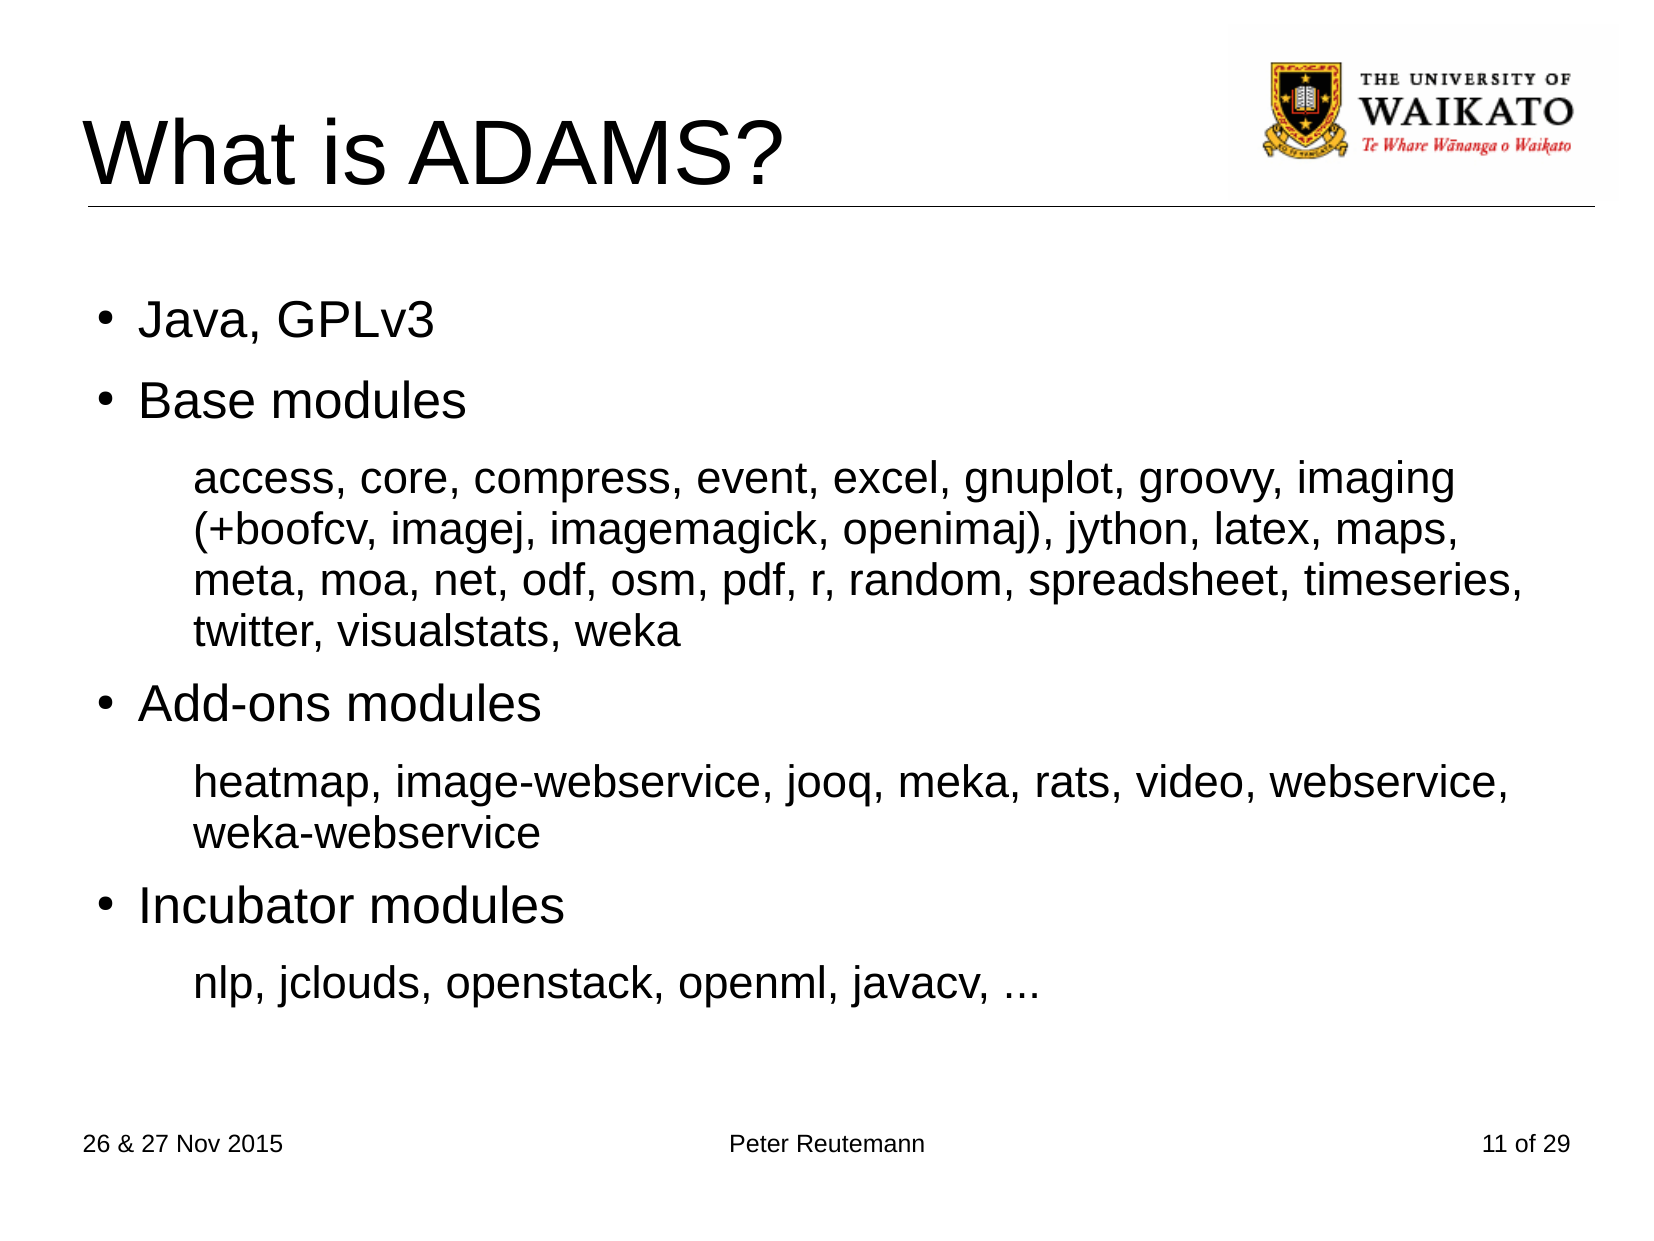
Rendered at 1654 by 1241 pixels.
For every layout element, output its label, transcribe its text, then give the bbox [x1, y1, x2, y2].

picture [1228, 24, 1619, 201]
list Java, GPLv3 Base modules access, core, compress, event, excel, gnuplot, groovy, imaging (+boofcv, imagej, imagemagick, openimaj), jython, latex, maps, meta, moa, net, odf, osm, pdf, r, random, spreadsheet, timeseries, twitter, visualstats, weka Add-ons modules heatmap, image-webservice, jooq, meka, rats, video, webservice, weka-webservice Incubator modules nlp, jclouds, openstack, openml, javacv, ... [82, 290, 1571, 1010]
title What is ADAMS? [82, 49, 1571, 257]
